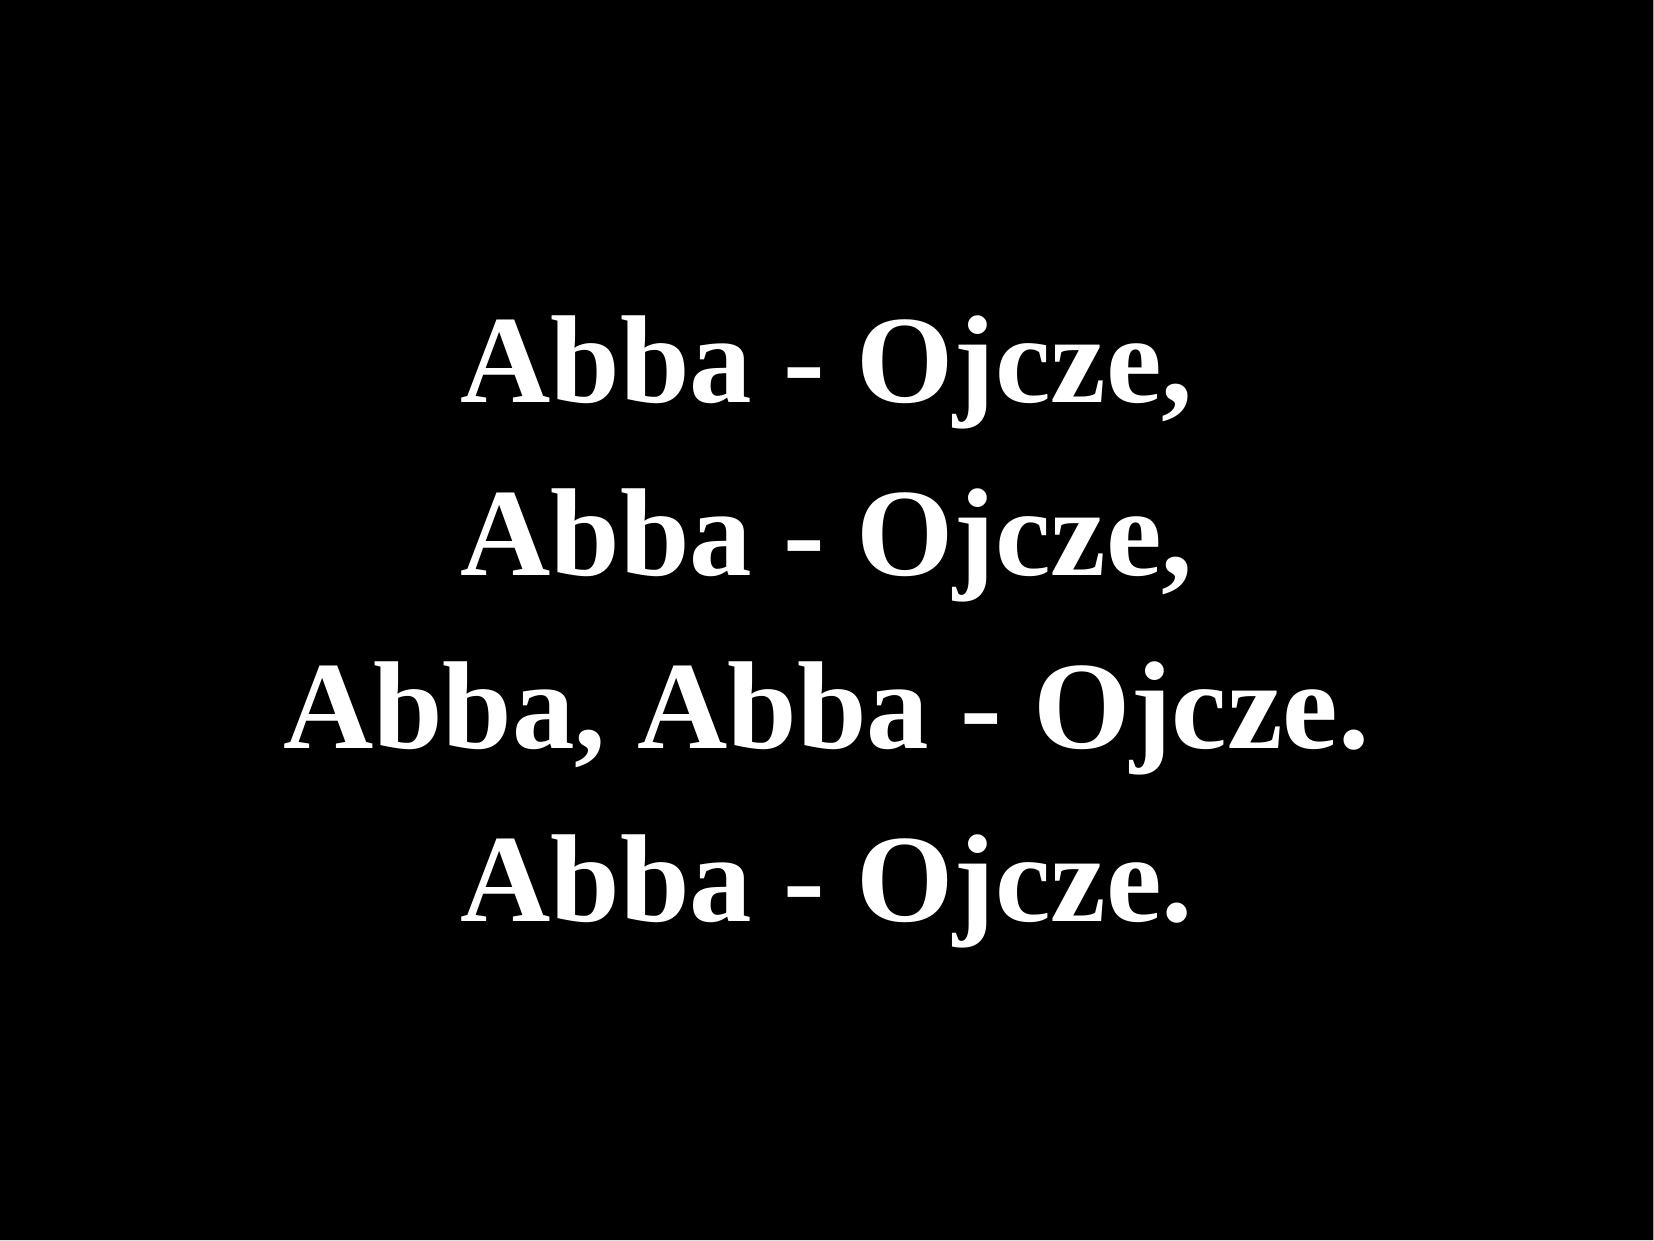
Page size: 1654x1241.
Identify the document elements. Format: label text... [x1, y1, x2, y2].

title Abba - Ojcze, ppp Abba - Ojcze, ppp Abba, Abba - Ojcze. ppp Abba - Ojcze. [0, 0, 1654, 1241]
